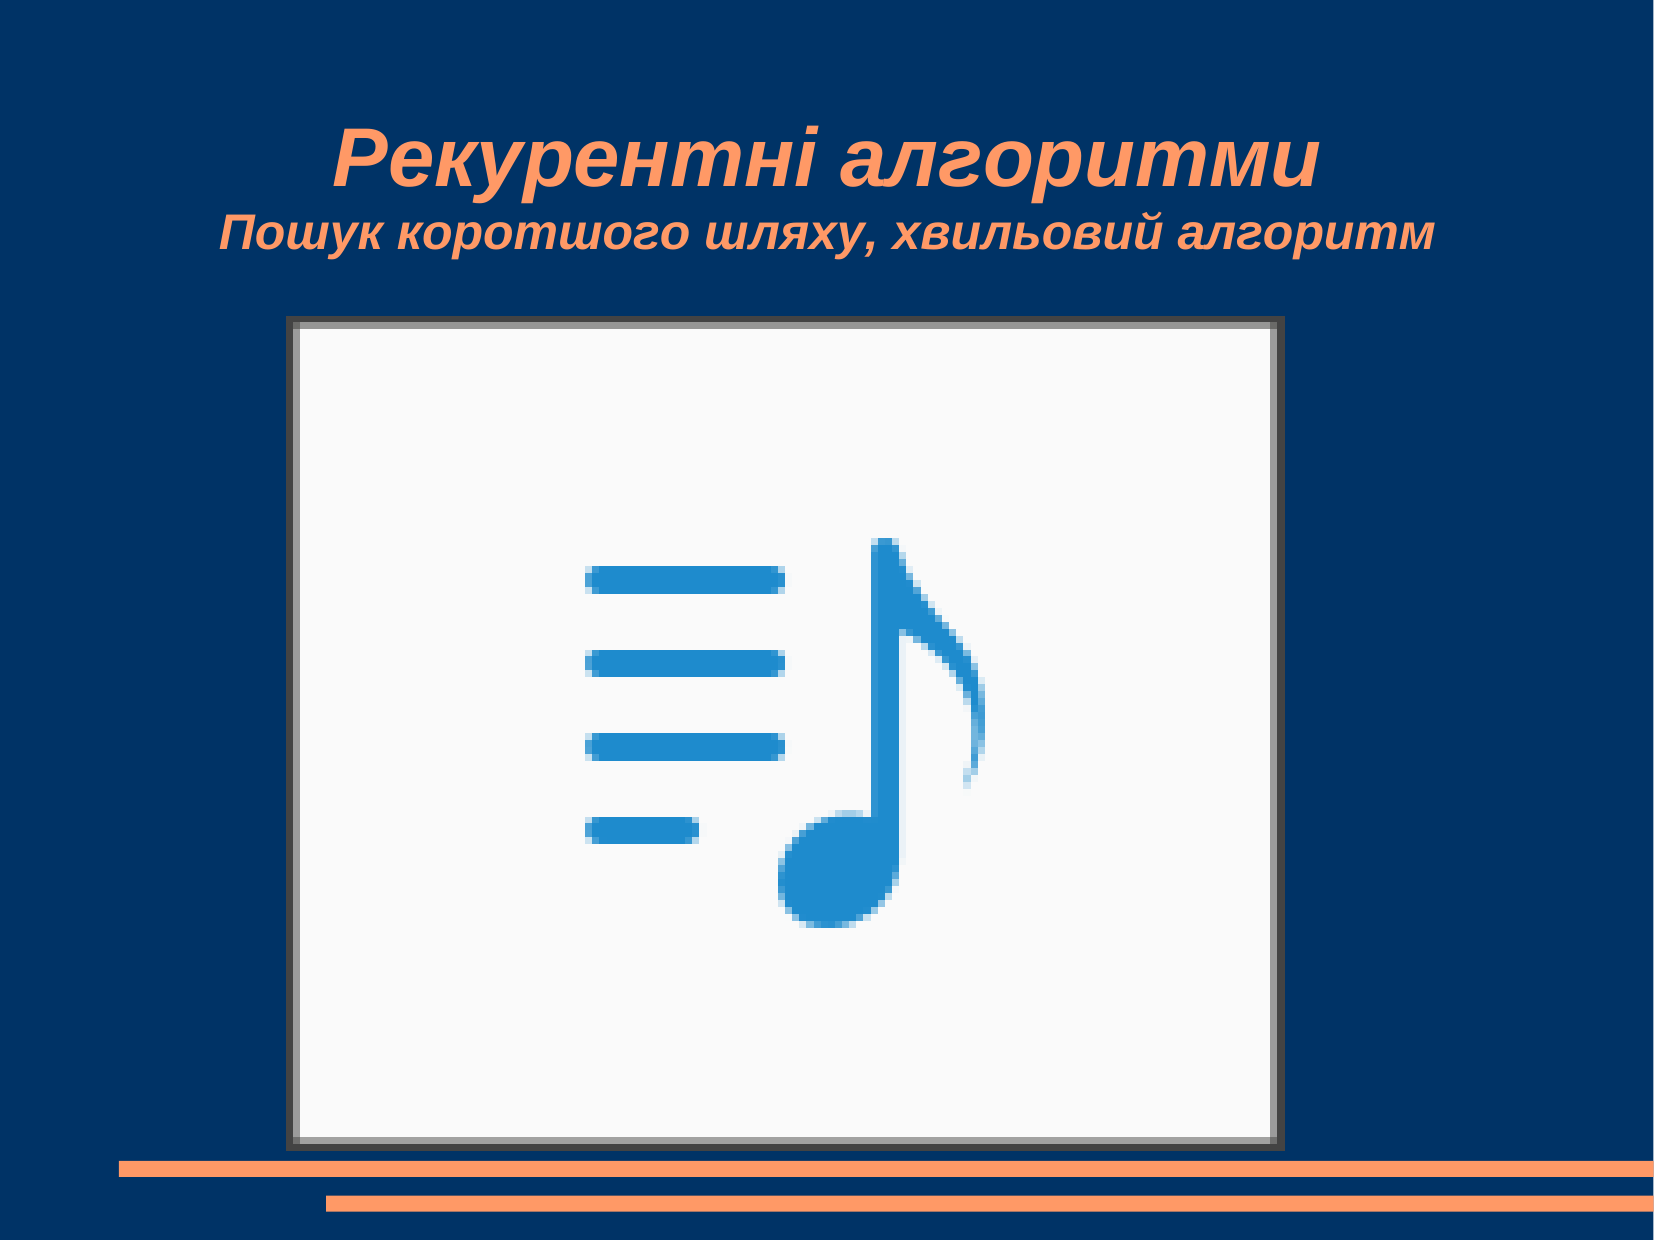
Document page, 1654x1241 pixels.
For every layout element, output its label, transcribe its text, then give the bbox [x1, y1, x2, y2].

title Рекурентні алгоритми Пошук коротшого шляху, хвильовий алгоритм [121, 46, 1534, 325]
text_box [285, 315, 1286, 1152]
